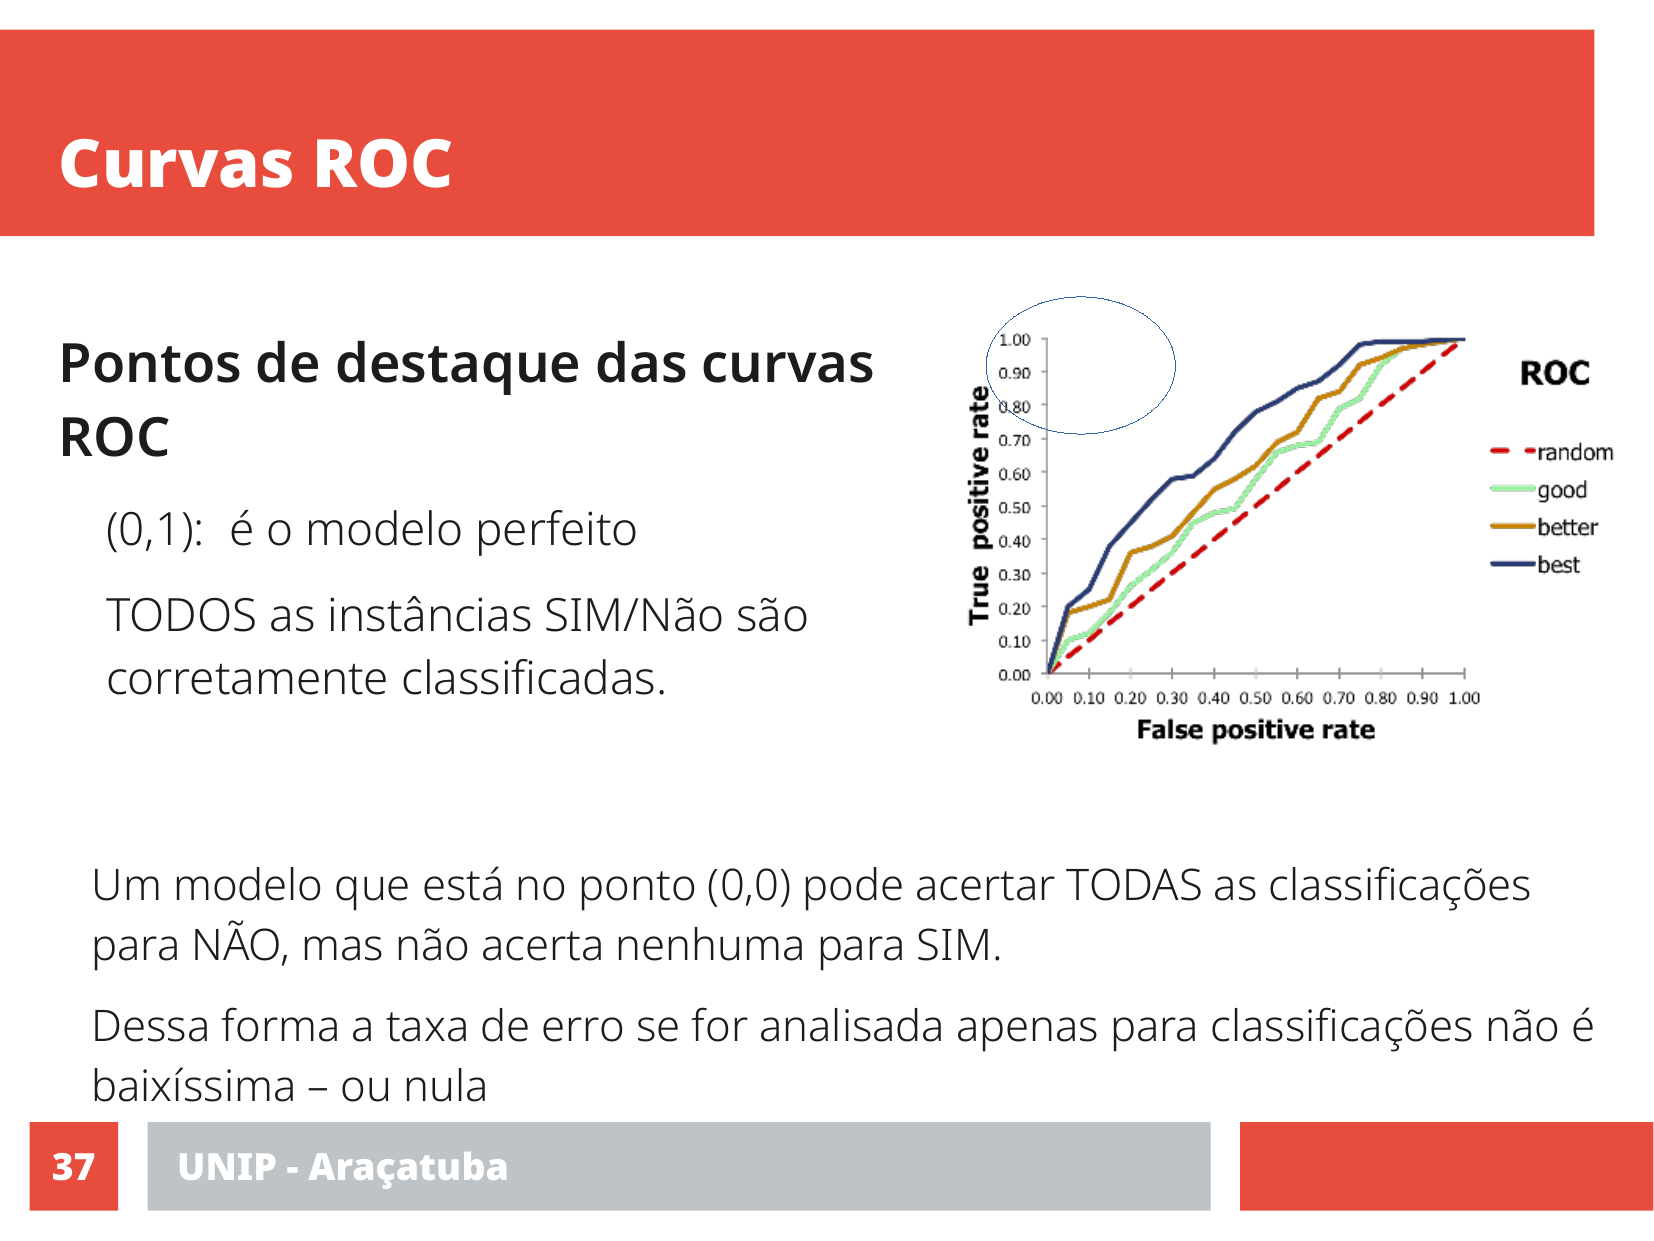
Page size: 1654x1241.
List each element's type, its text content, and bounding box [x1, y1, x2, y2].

list Um modelo que está no ponto (0,0) pode acertar TODAS as classificações para NÃO, mas não acerta nenhuma para SIM. Dessa forma a taxa de erro se for analisada apenas para classificações não é baixíssima – ou nula [46, 761, 1632, 1117]
title Curvas ROC [59, 59, 1595, 207]
picture [940, 260, 1644, 759]
list Pontos de destaque das curvas ROC (0,1): é o modelo perfeito TODOS as instâncias SIM/Não são corretamente classificadas. [59, 324, 941, 761]
